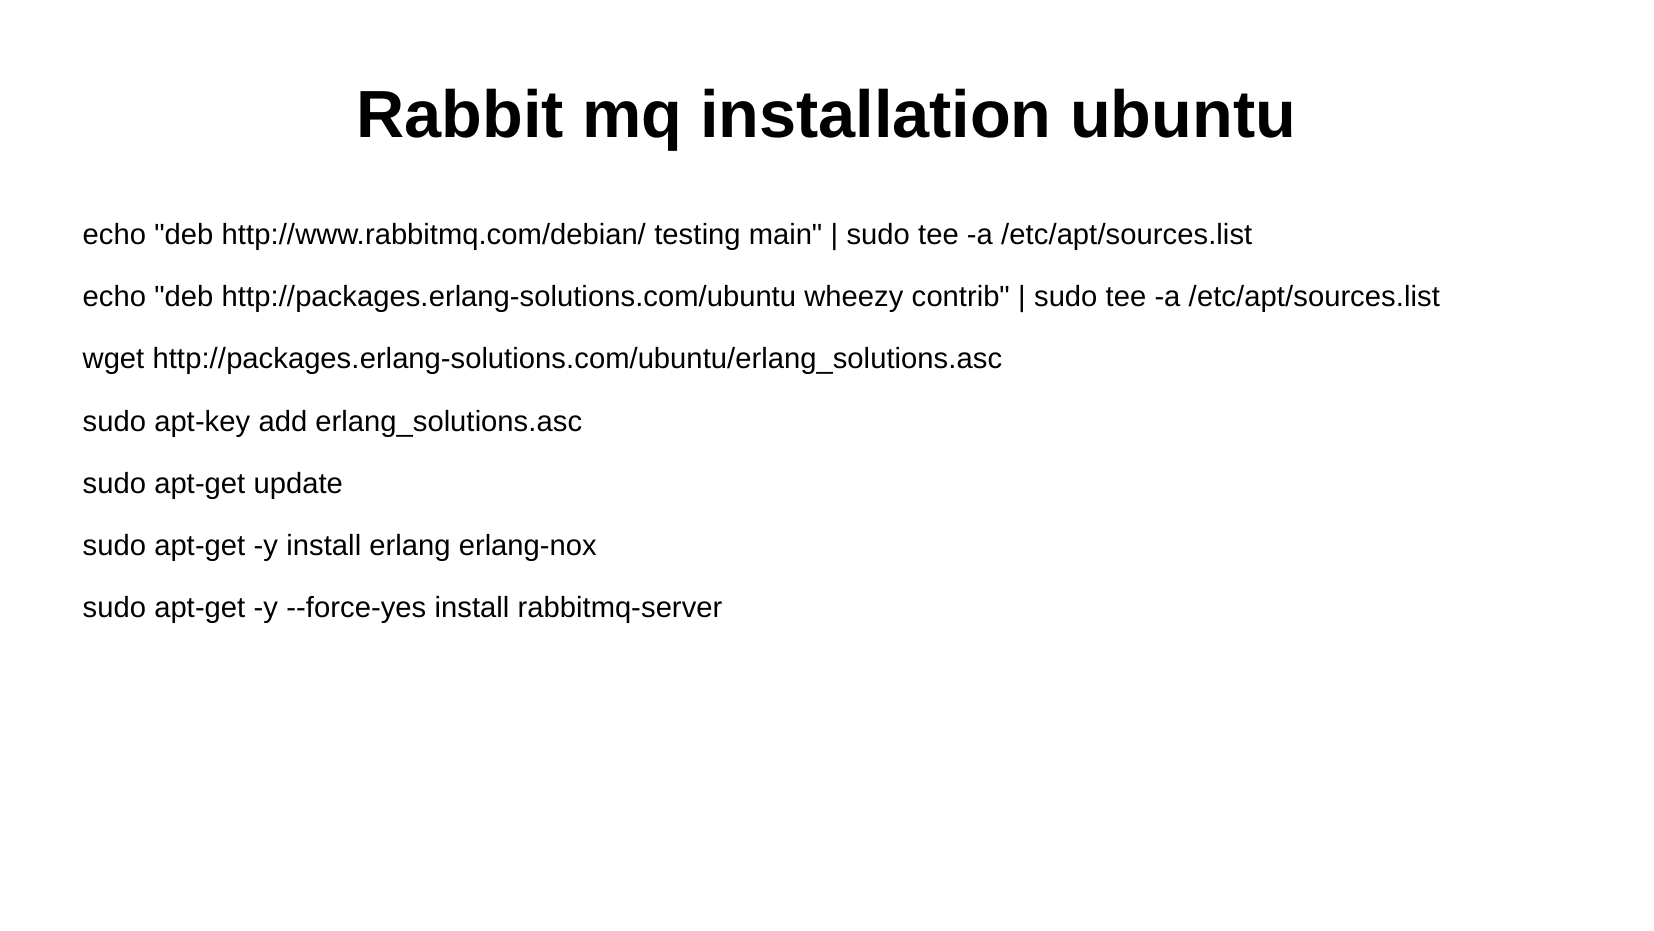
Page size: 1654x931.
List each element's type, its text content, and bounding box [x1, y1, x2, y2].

list echo "deb http://www.rabbitmq.com/debian/ testing main" | sudo tee -a /etc/apt/sources.list echo "deb http://packages.erlang-solutions.com/ubuntu wheezy contrib" | sudo tee -a /etc/apt/sources.list wget http://packages.erlang-solutions.com/ubuntu/erlang_solutions.asc sudo apt-key add erlang_solutions.asc sudo apt-get update sudo apt-get -y install erlang erlang-nox sudo apt-get -y --force-yes install rabbitmq-server [82, 217, 1571, 758]
title Rabbit mq installation ubuntu [82, 37, 1571, 193]
